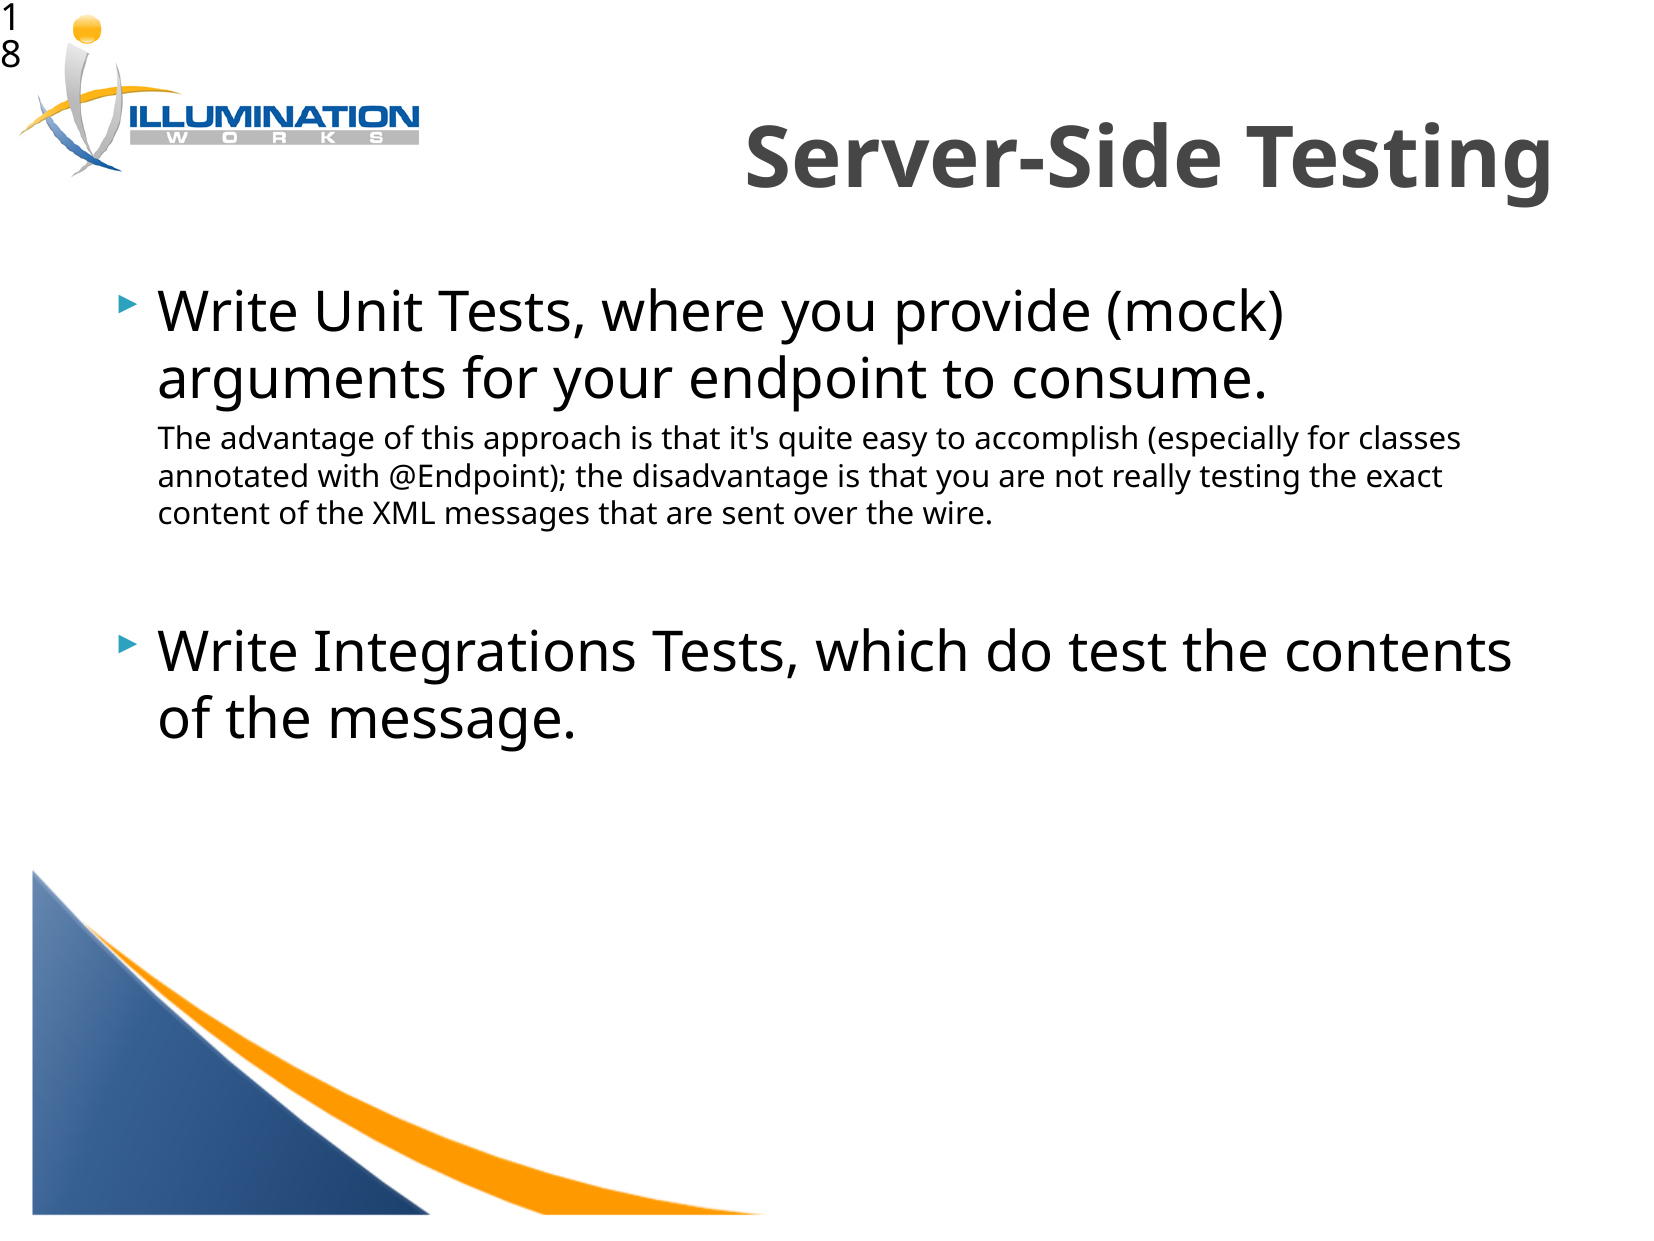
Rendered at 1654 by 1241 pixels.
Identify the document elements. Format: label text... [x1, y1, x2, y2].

picture [0, 0, 435, 193]
title Server-Side Testing [82, 49, 1571, 257]
picture [21, 839, 767, 1221]
list Write Unit Tests, where you provide (mock) arguments for your endpoint to consume. The advantage of this approach is that it's quite easy to accomplish (especially for classes annotated with @Endpoint); the disadvantage is that you are not really testing the exact content of the XML messages that are sent over the wire. Write Integrations Tests, which do test the contents of the message. [82, 267, 1571, 1087]
